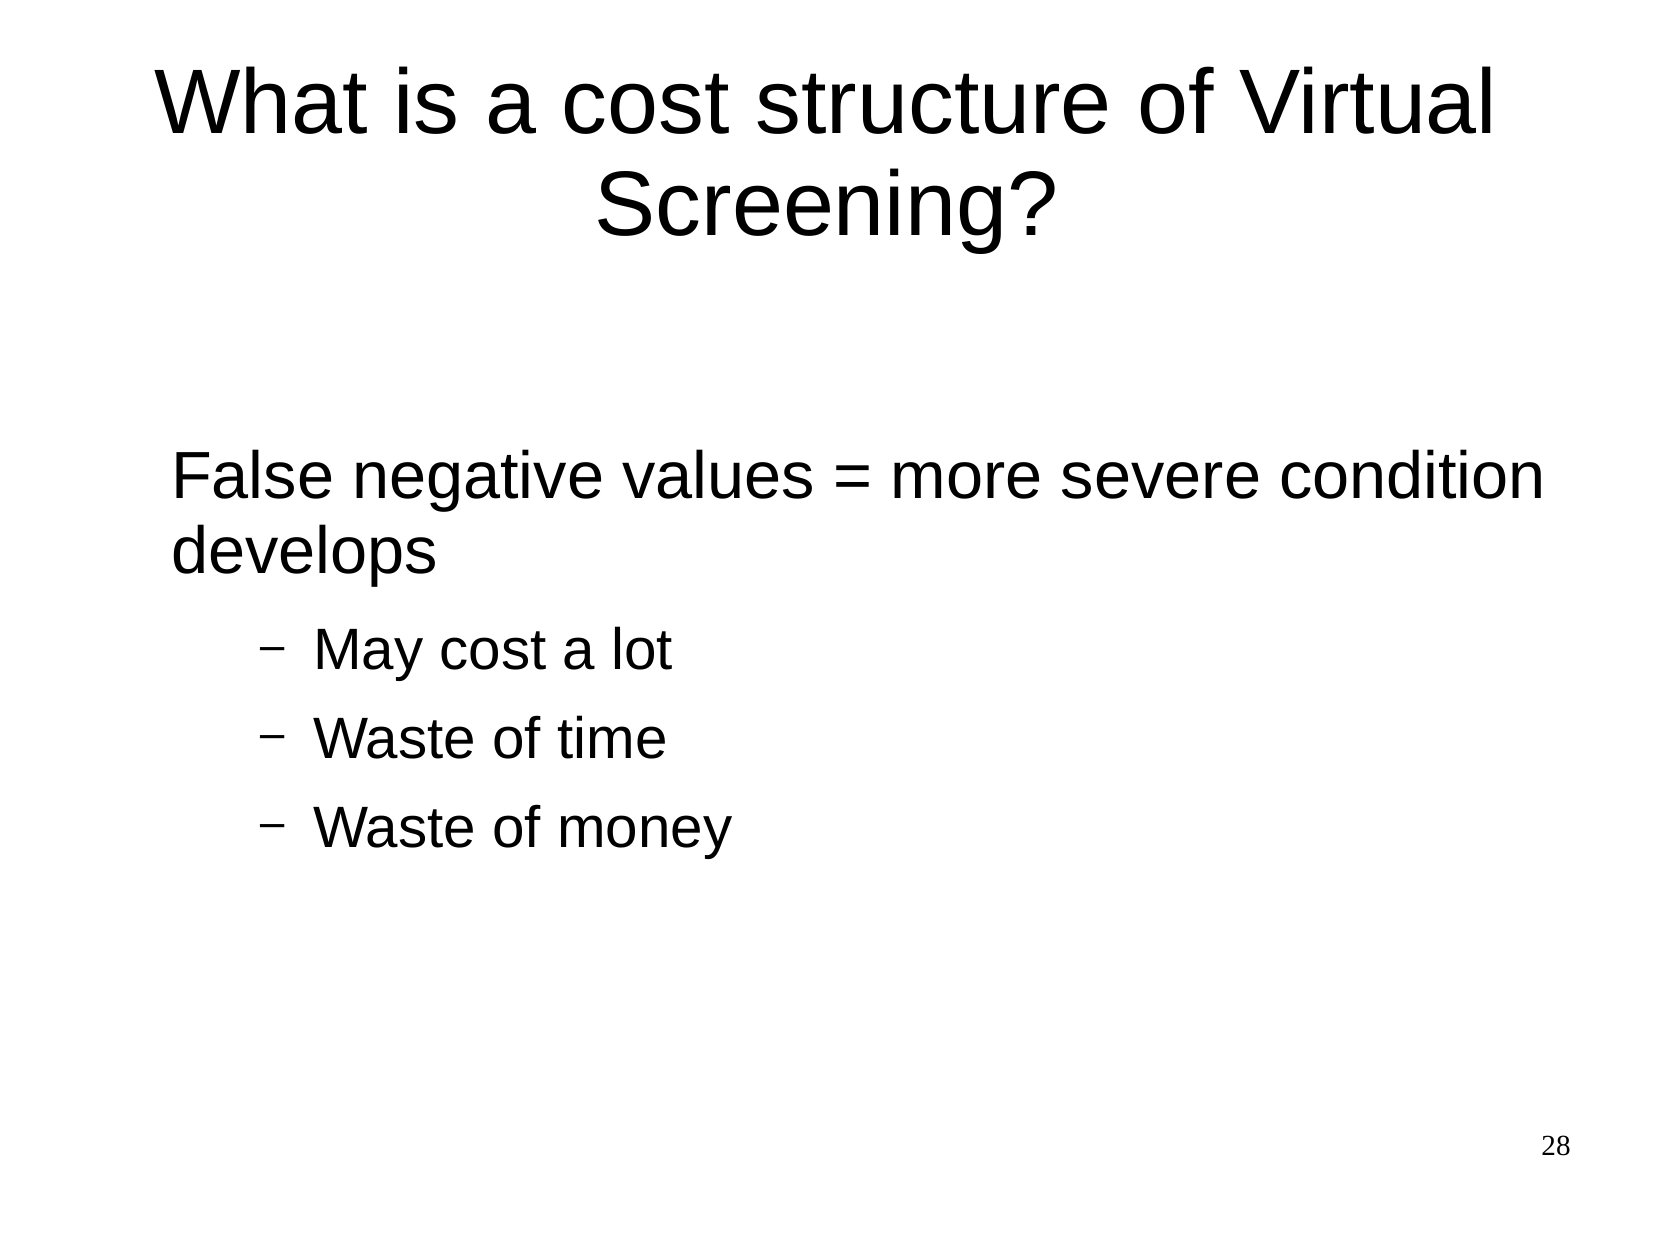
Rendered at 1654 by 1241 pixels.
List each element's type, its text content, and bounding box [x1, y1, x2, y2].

list False negative values = more severe condition develops May cost a lot Waste of time Waste of money [171, 438, 1654, 1158]
title What is a cost structure of Virtual Screening? [82, 49, 1571, 257]
